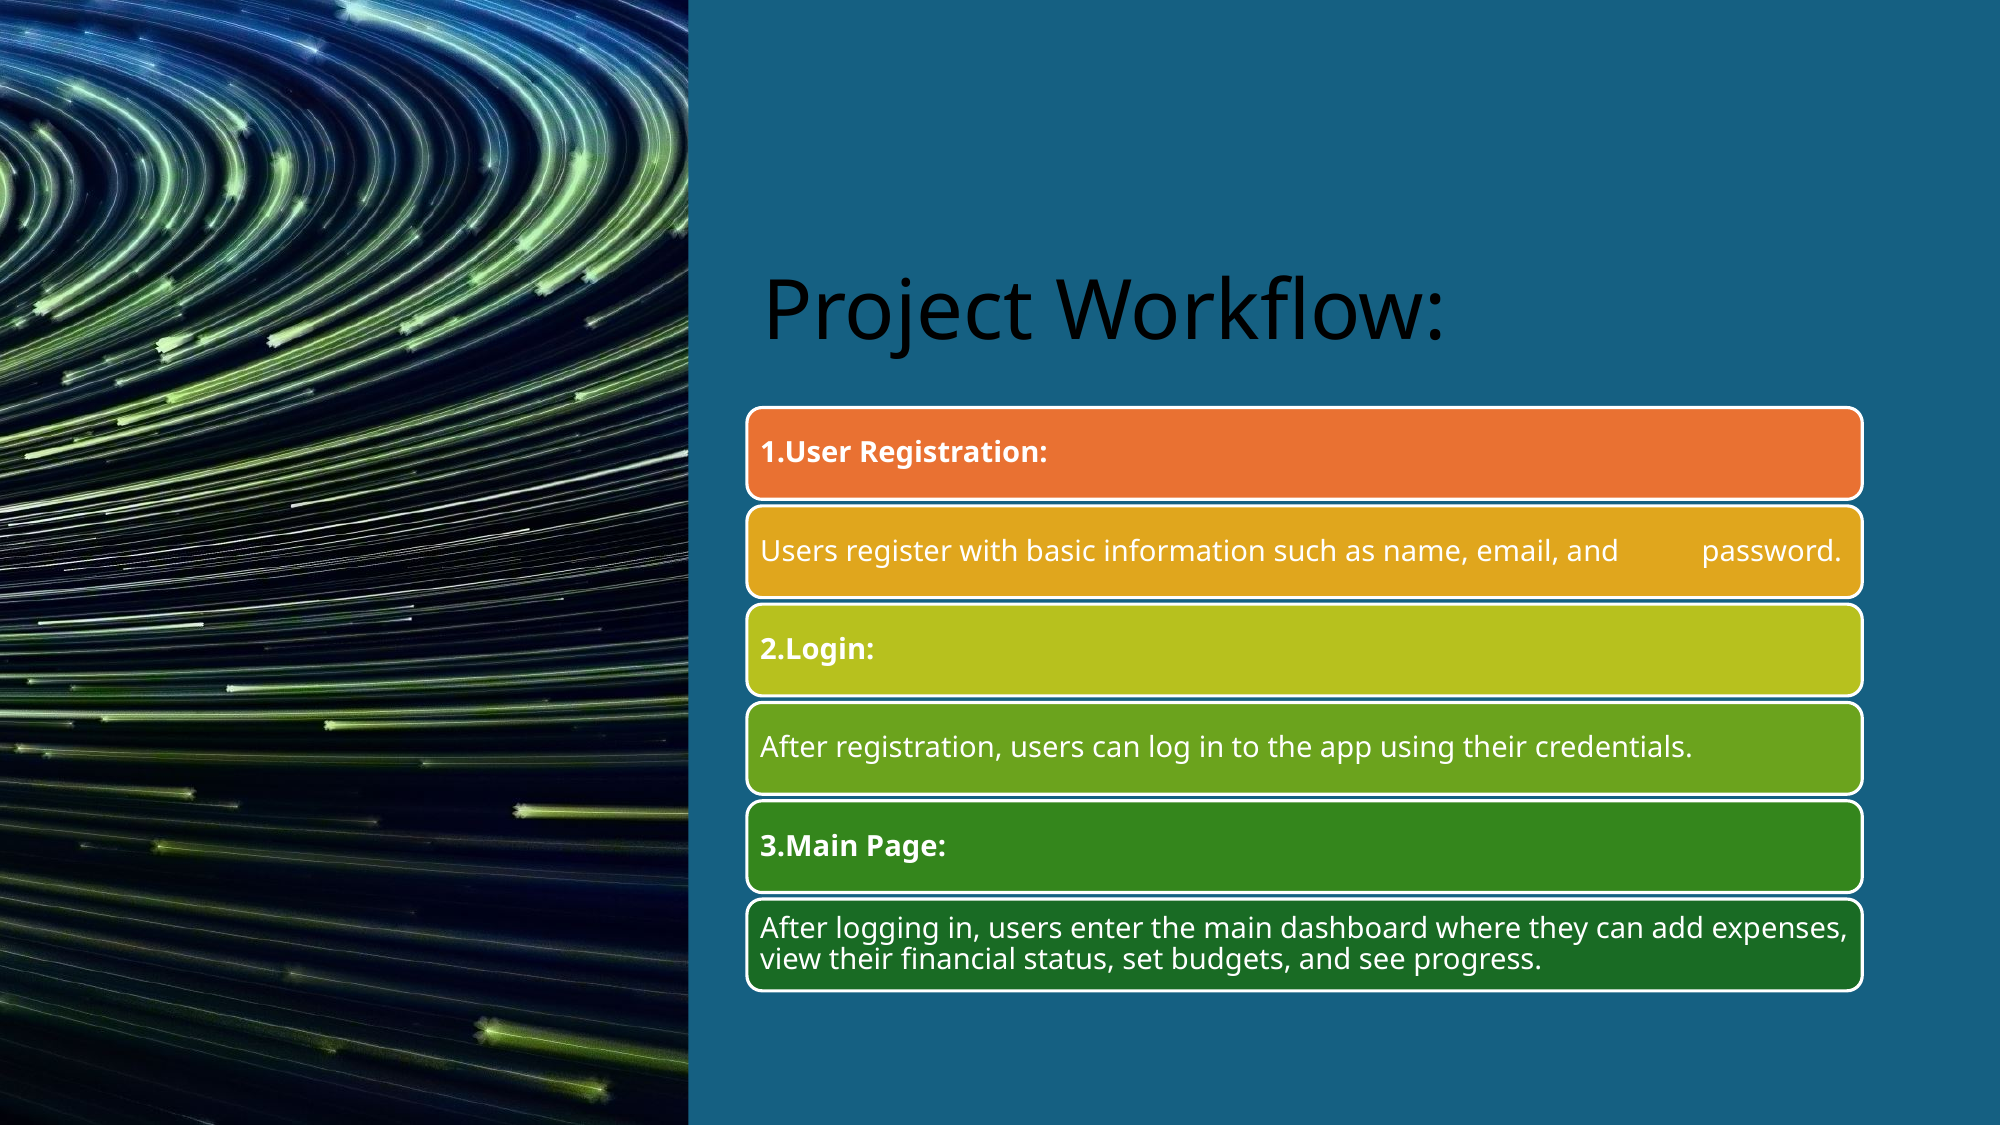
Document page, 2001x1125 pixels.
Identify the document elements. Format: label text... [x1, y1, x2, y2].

text_box [689, 0, 2000, 1125]
text_box 1.User Registration: [746, 407, 1863, 500]
text_box 2.Login: [746, 604, 1863, 696]
text_box 3.Main Page: [746, 800, 1863, 893]
picture [0, 0, 689, 1125]
text_box After registration, users can log in to the app using their credentials. [746, 702, 1863, 795]
text_box After logging in, users enter the main dashboard where they can add expenses, view their financial status, set budgets, and see progress. [746, 899, 1863, 991]
text_box Users register with basic information such as name, email, and password. [746, 505, 1863, 598]
title Project Workflow: [746, 90, 1863, 365]
